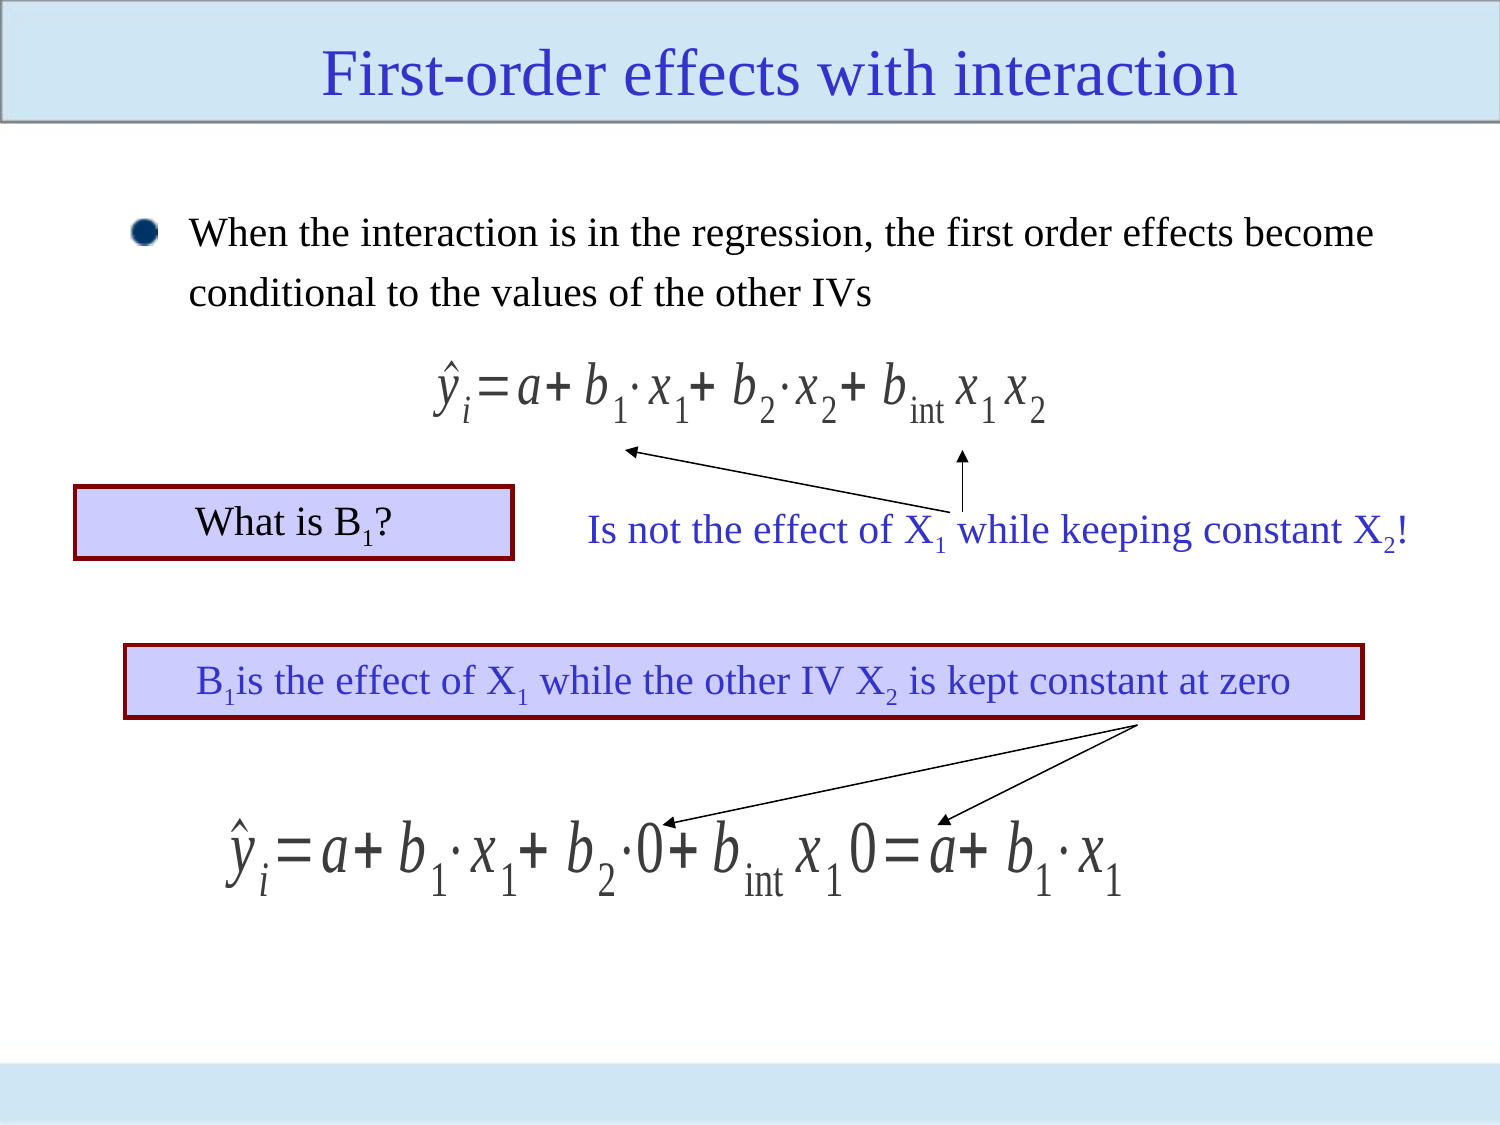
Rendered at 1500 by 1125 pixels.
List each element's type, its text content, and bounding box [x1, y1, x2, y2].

text_box When the interaction is in the regression, the first order effects become conditional to the values of the other IVs [112, 187, 1413, 323]
picture [0, 0, 1500, 1125]
title First-order effects with interaction [249, 21, 1313, 117]
text_box What is B1? [75, 486, 513, 559]
chart [418, 352, 1064, 432]
chart [209, 807, 1144, 907]
text_box Is not the effect of X1 while keeping constant X2! [549, 494, 1447, 567]
text_box B1is the effect of X1 while the other IV X2 is kept constant at zero [124, 645, 1363, 718]
